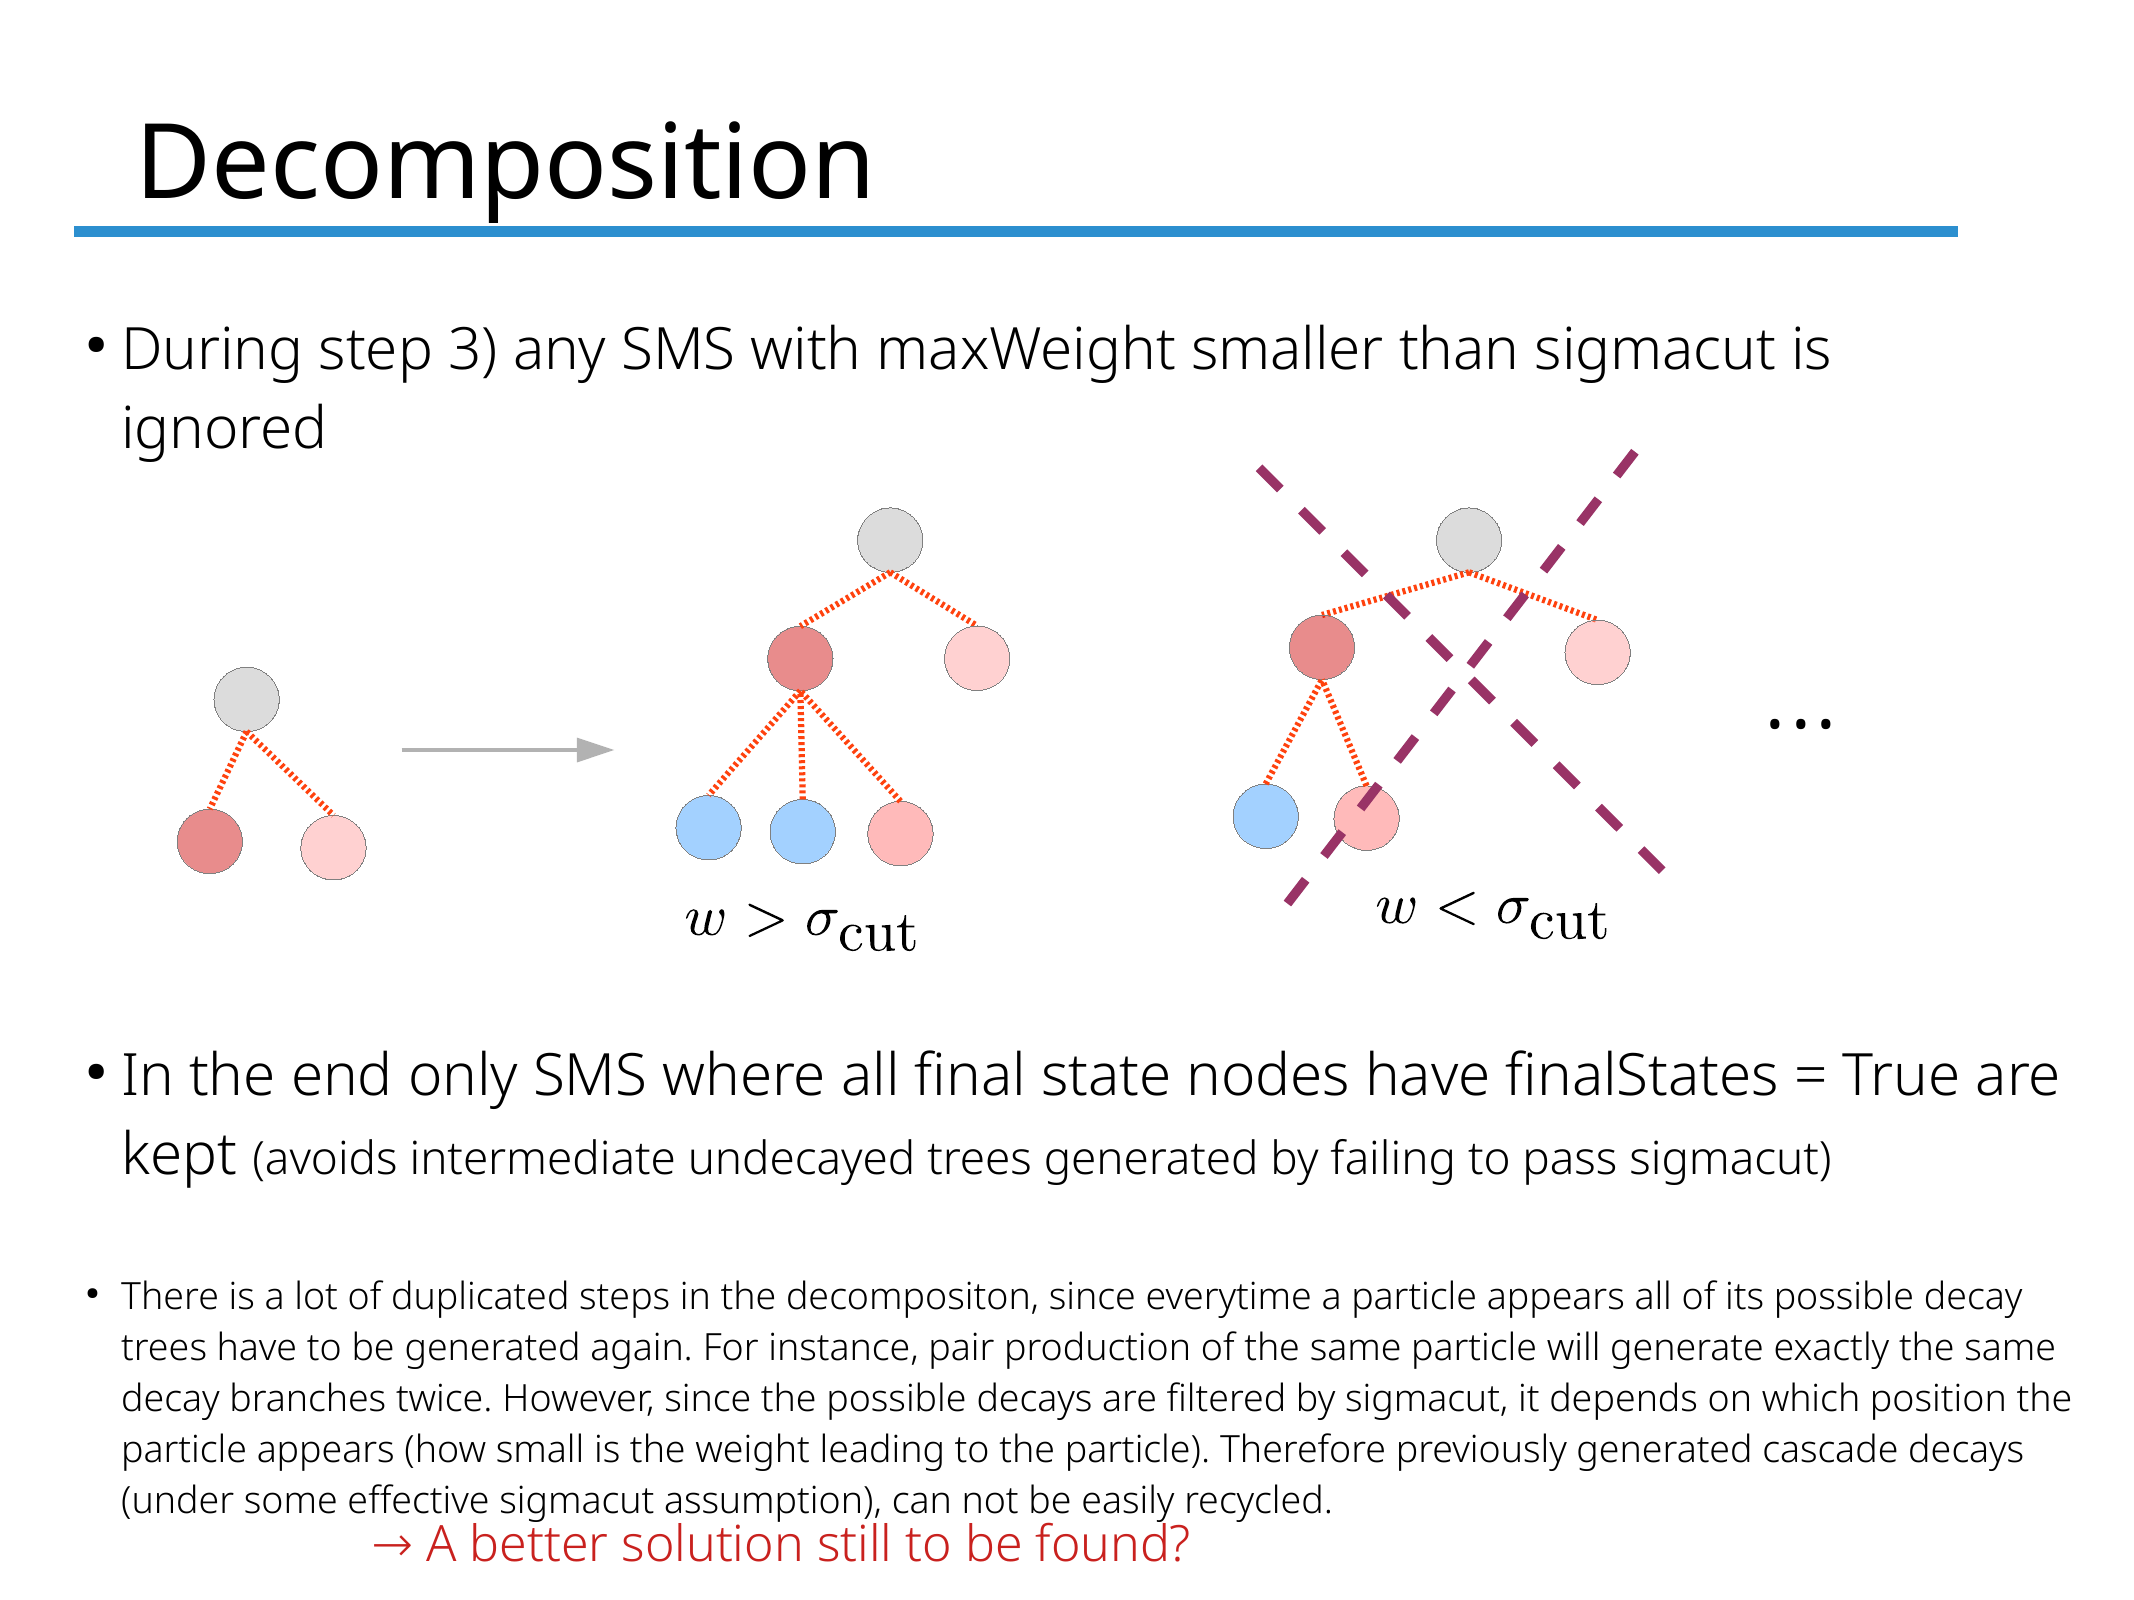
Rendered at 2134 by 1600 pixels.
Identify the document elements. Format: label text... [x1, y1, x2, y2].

text_box [867, 801, 934, 866]
text_box [300, 815, 367, 880]
text_box ... [1748, 609, 1878, 768]
text_box [1564, 620, 1631, 685]
text_box [857, 507, 923, 573]
text_box There is a lot of duplicated steps in the decompositon, since everytime a particle appears all of its possible decay trees have to be generated again. For instance, pair production of the same particle will generate exactly the same decay branches twice. However, since the possible decays are filtered by sigmacut, it depends on which position the particle appears (how small is the weight leading to the particle). Therefore previously generated cascade decays (under some effective sigmacut assumption), can not be easily recycled. [71, 1262, 2091, 1552]
text_box [767, 626, 834, 691]
text_box [1233, 784, 1299, 849]
text_box [944, 625, 1010, 691]
text_box [1436, 507, 1502, 573]
text_box Decomposition [111, 70, 901, 243]
text_box In the end only SMS where all final state nodes have finalStates = True are kept (avoids intermediate undecayed trees generated by failing to pass sigmacut) [71, 1025, 2091, 1262]
text_box [1333, 786, 1400, 851]
text_box [675, 795, 742, 860]
text_box [1289, 615, 1355, 680]
text_box [177, 809, 243, 874]
text_box [685, 903, 916, 952]
text_box [1376, 891, 1607, 940]
text_box → A better solution still to be found? [356, 1500, 1296, 1574]
text_box [770, 799, 836, 864]
text_box During step 3) any SMS with maxWeight smaller than sigmacut is ignored [70, 299, 2020, 514]
text_box [213, 667, 280, 732]
